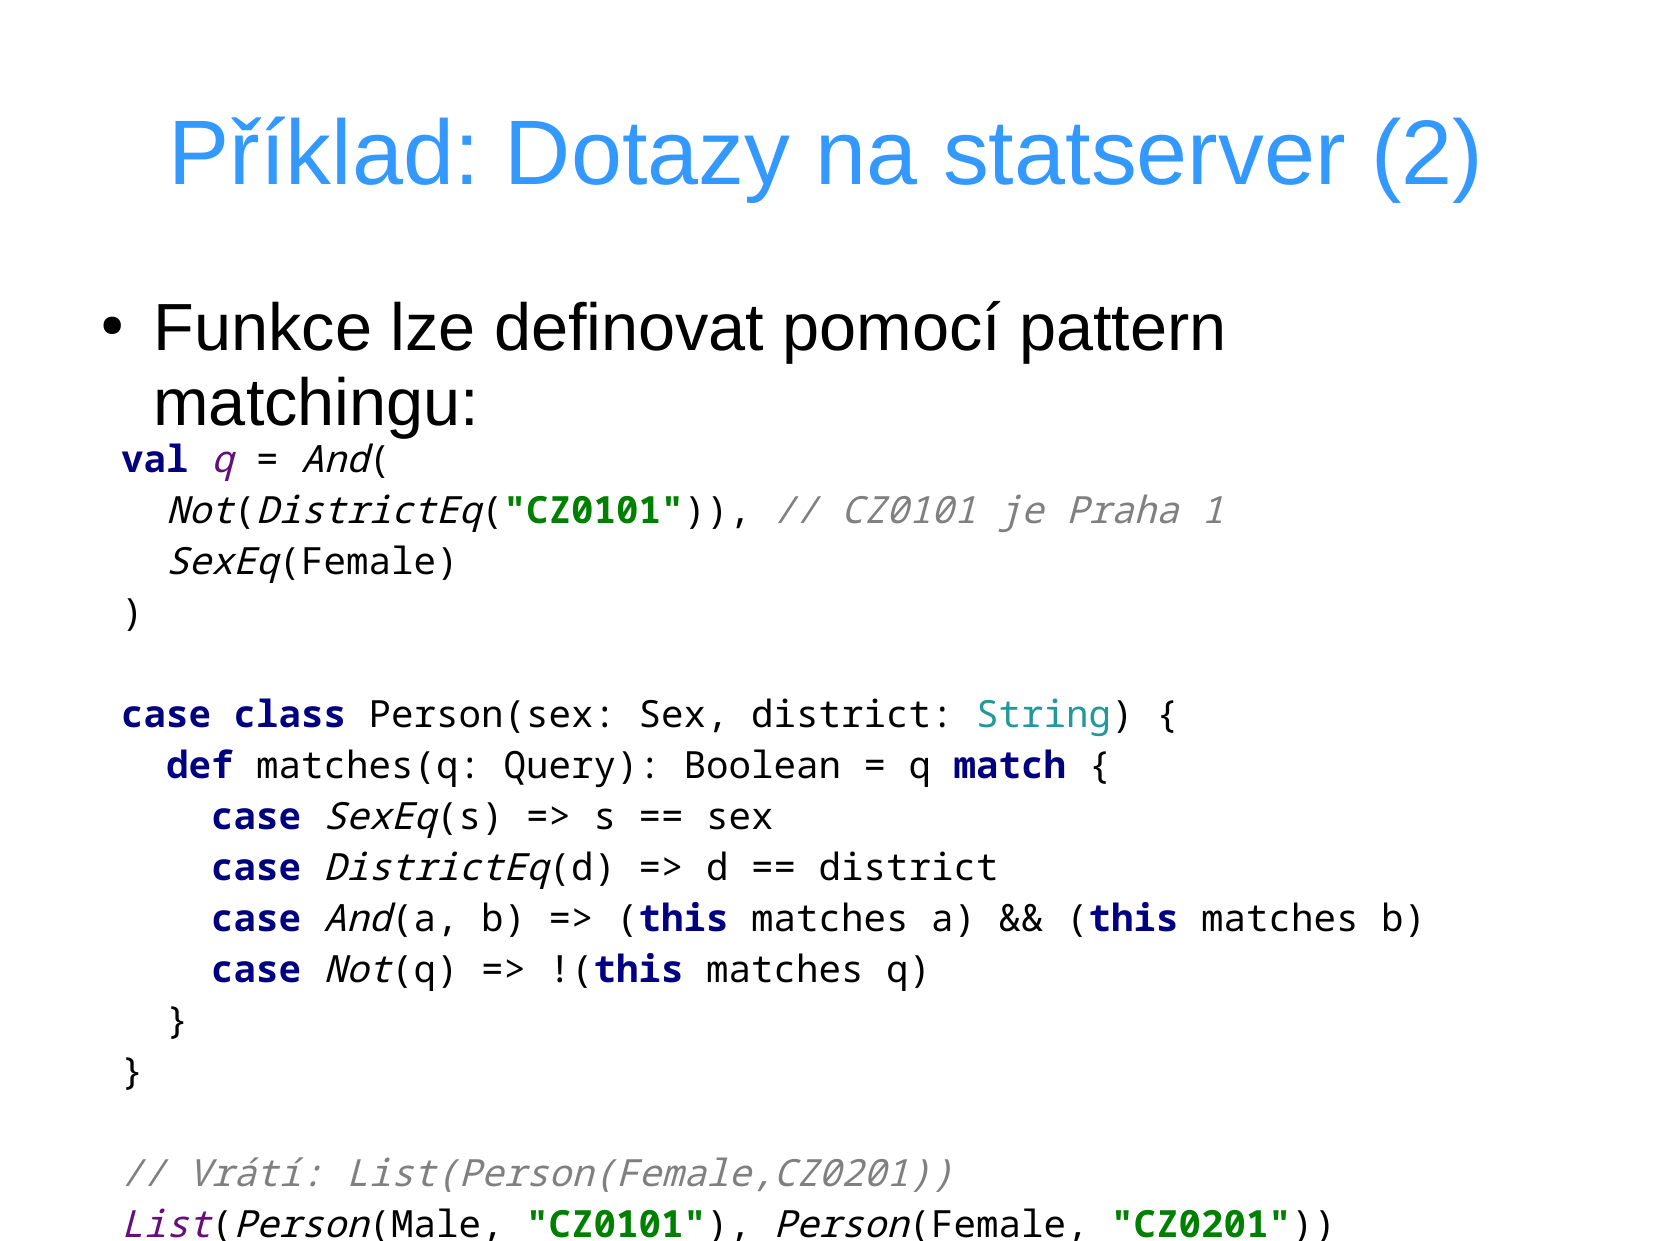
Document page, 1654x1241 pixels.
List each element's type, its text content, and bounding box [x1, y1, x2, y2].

list Funkce lze definovat pomocí pattern matchingu: [82, 290, 1571, 1010]
text_box val q = And( Not(DistrictEq("CZ0101")), // CZ0101 je Praha 1 SexEq(Female) ) case class Person(sex: Sex, district: String) { def matches(q: Query): Boolean = q match { case SexEq(s) => s == sex case DistrictEq(d) => d == district case And(a, b) => (this matches a) && (this matches b) case Not(q) => !(this matches q) } } // Vrátí: List(Person(Female,CZ0201)) List(Person(Male, "CZ0101"), Person(Female, "CZ0201")) .filter(_ matches q) [106, 425, 1453, 1188]
title Příklad: Dotazy na statserver (2) [82, 49, 1571, 257]
